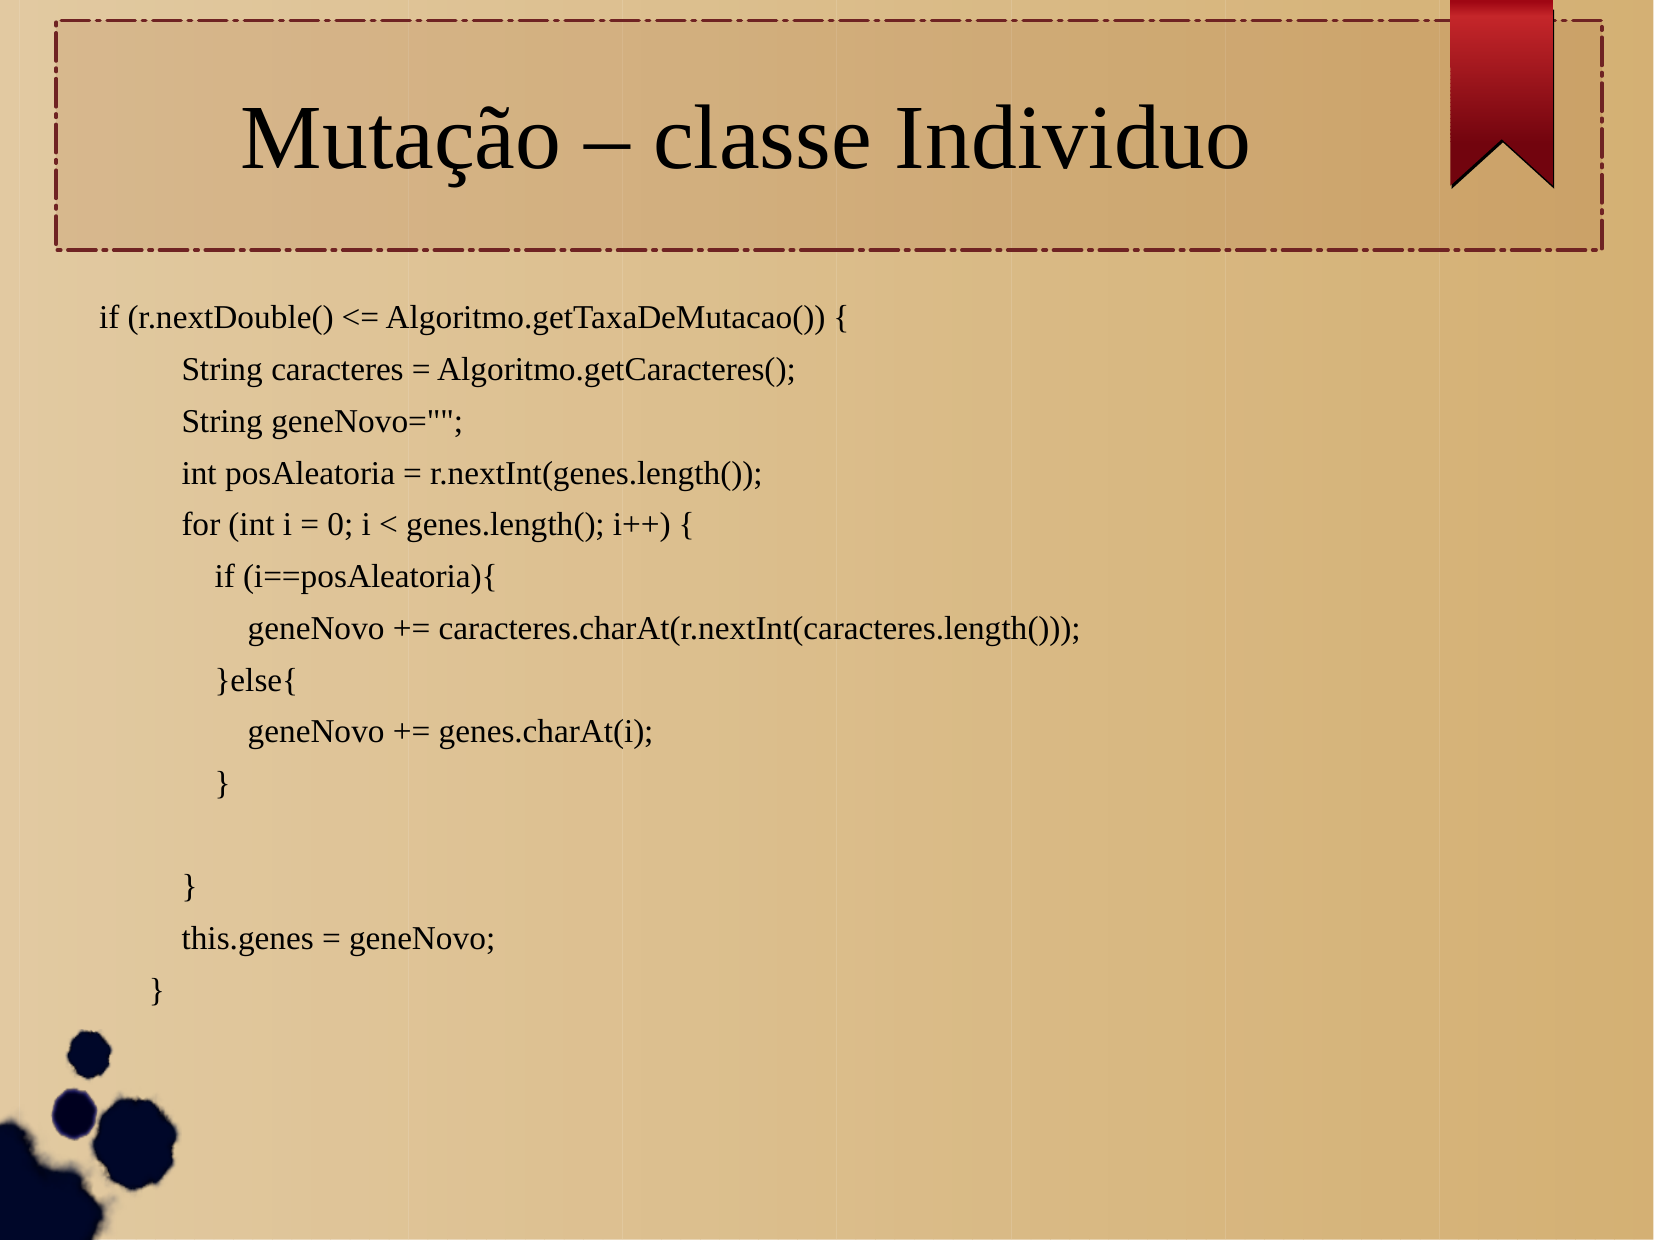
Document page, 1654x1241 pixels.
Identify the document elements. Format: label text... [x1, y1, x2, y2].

title Mutação – classe Individuo [82, 47, 1412, 229]
list if (r.nextDouble() <= Algoritmo.getTaxaDeMutacao()) { String caracteres = Algoritmo.getCaracteres(); String geneNovo=""; int posAleatoria = r.nextInt(genes.length()); for (int i = 0; i < genes.length(); i++) { if (i==posAleatoria){ geneNovo += caracteres.charAt(r.nextInt(caracteres.length())); }else{ geneNovo += genes.charAt(i); } } this.genes = geneNovo; } [82, 299, 1571, 1019]
